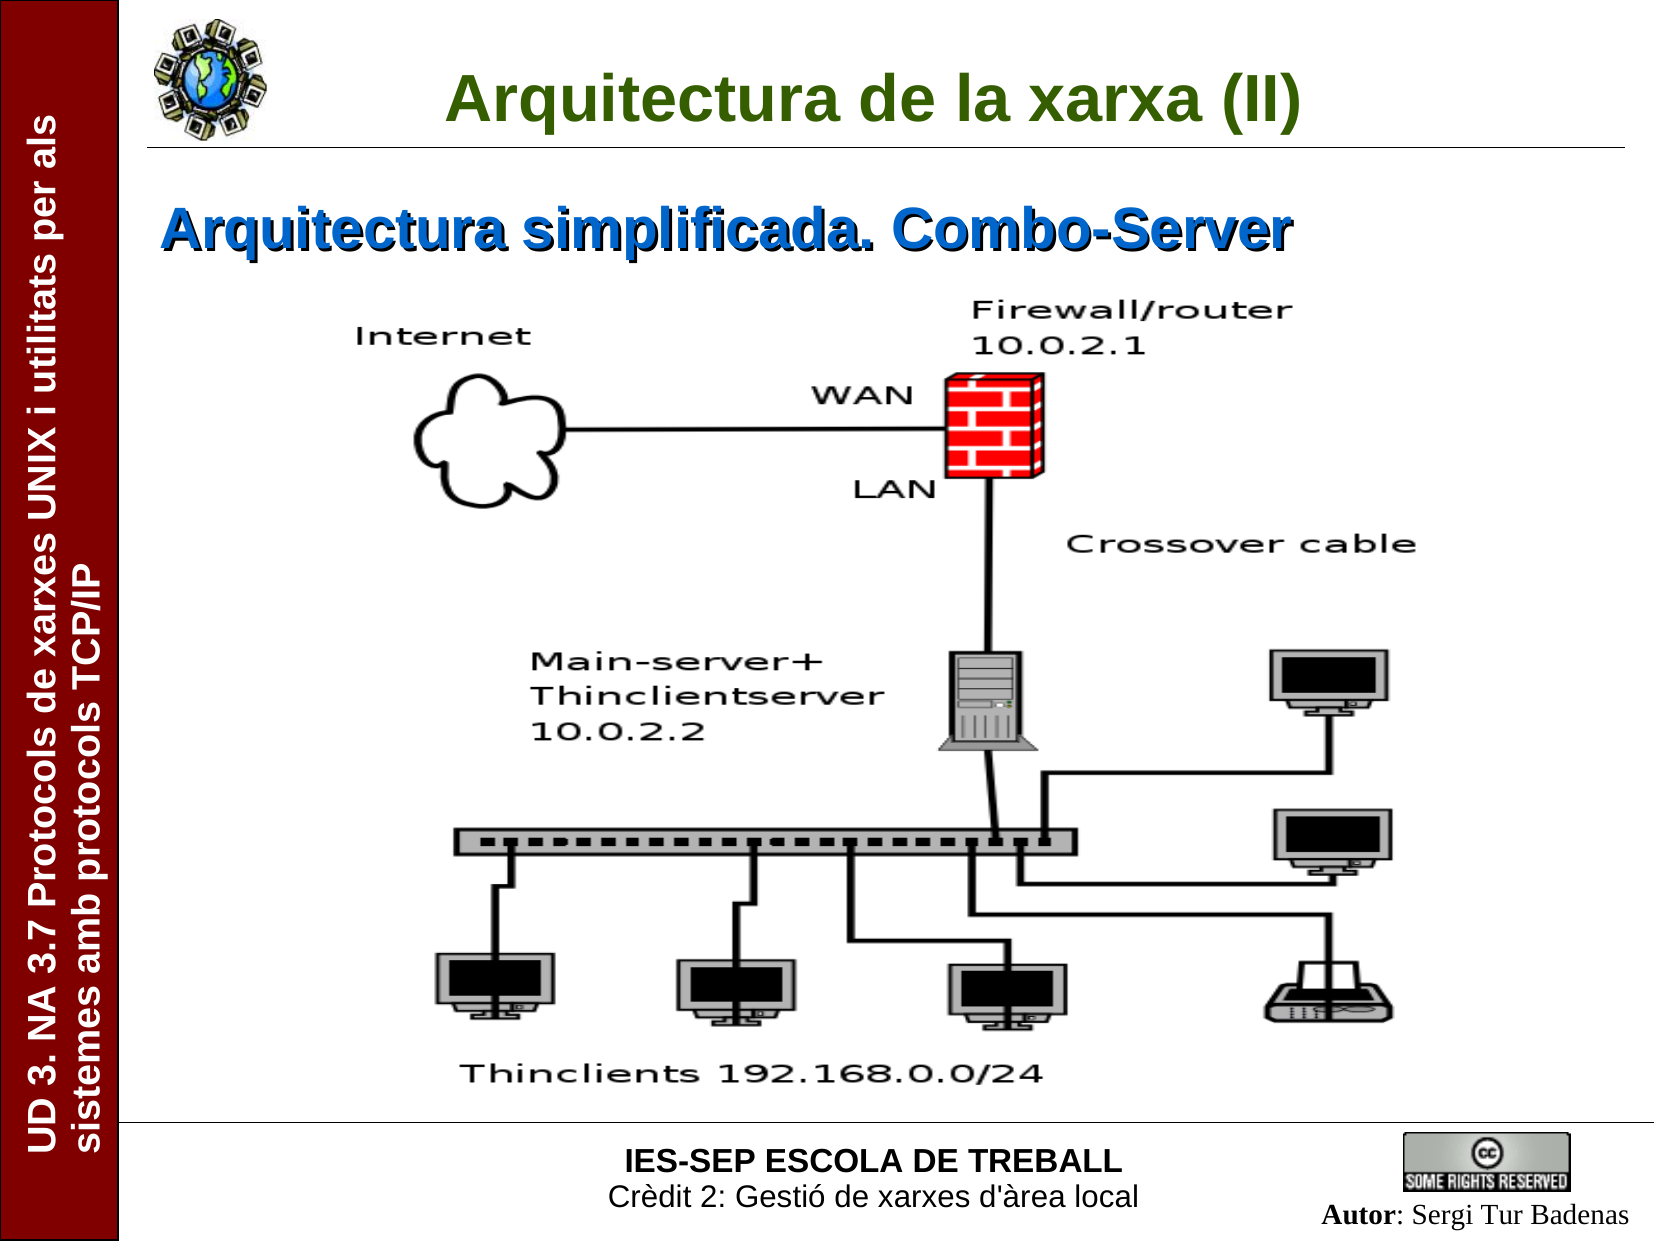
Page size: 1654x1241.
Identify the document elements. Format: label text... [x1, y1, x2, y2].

title Arquitectura de la xarxa (II) [129, 49, 1619, 148]
list Arquitectura simplificada. Combo-Server [141, 195, 1630, 1046]
picture [1403, 1132, 1571, 1192]
picture [154, 19, 268, 49]
picture [354, 295, 1447, 1099]
